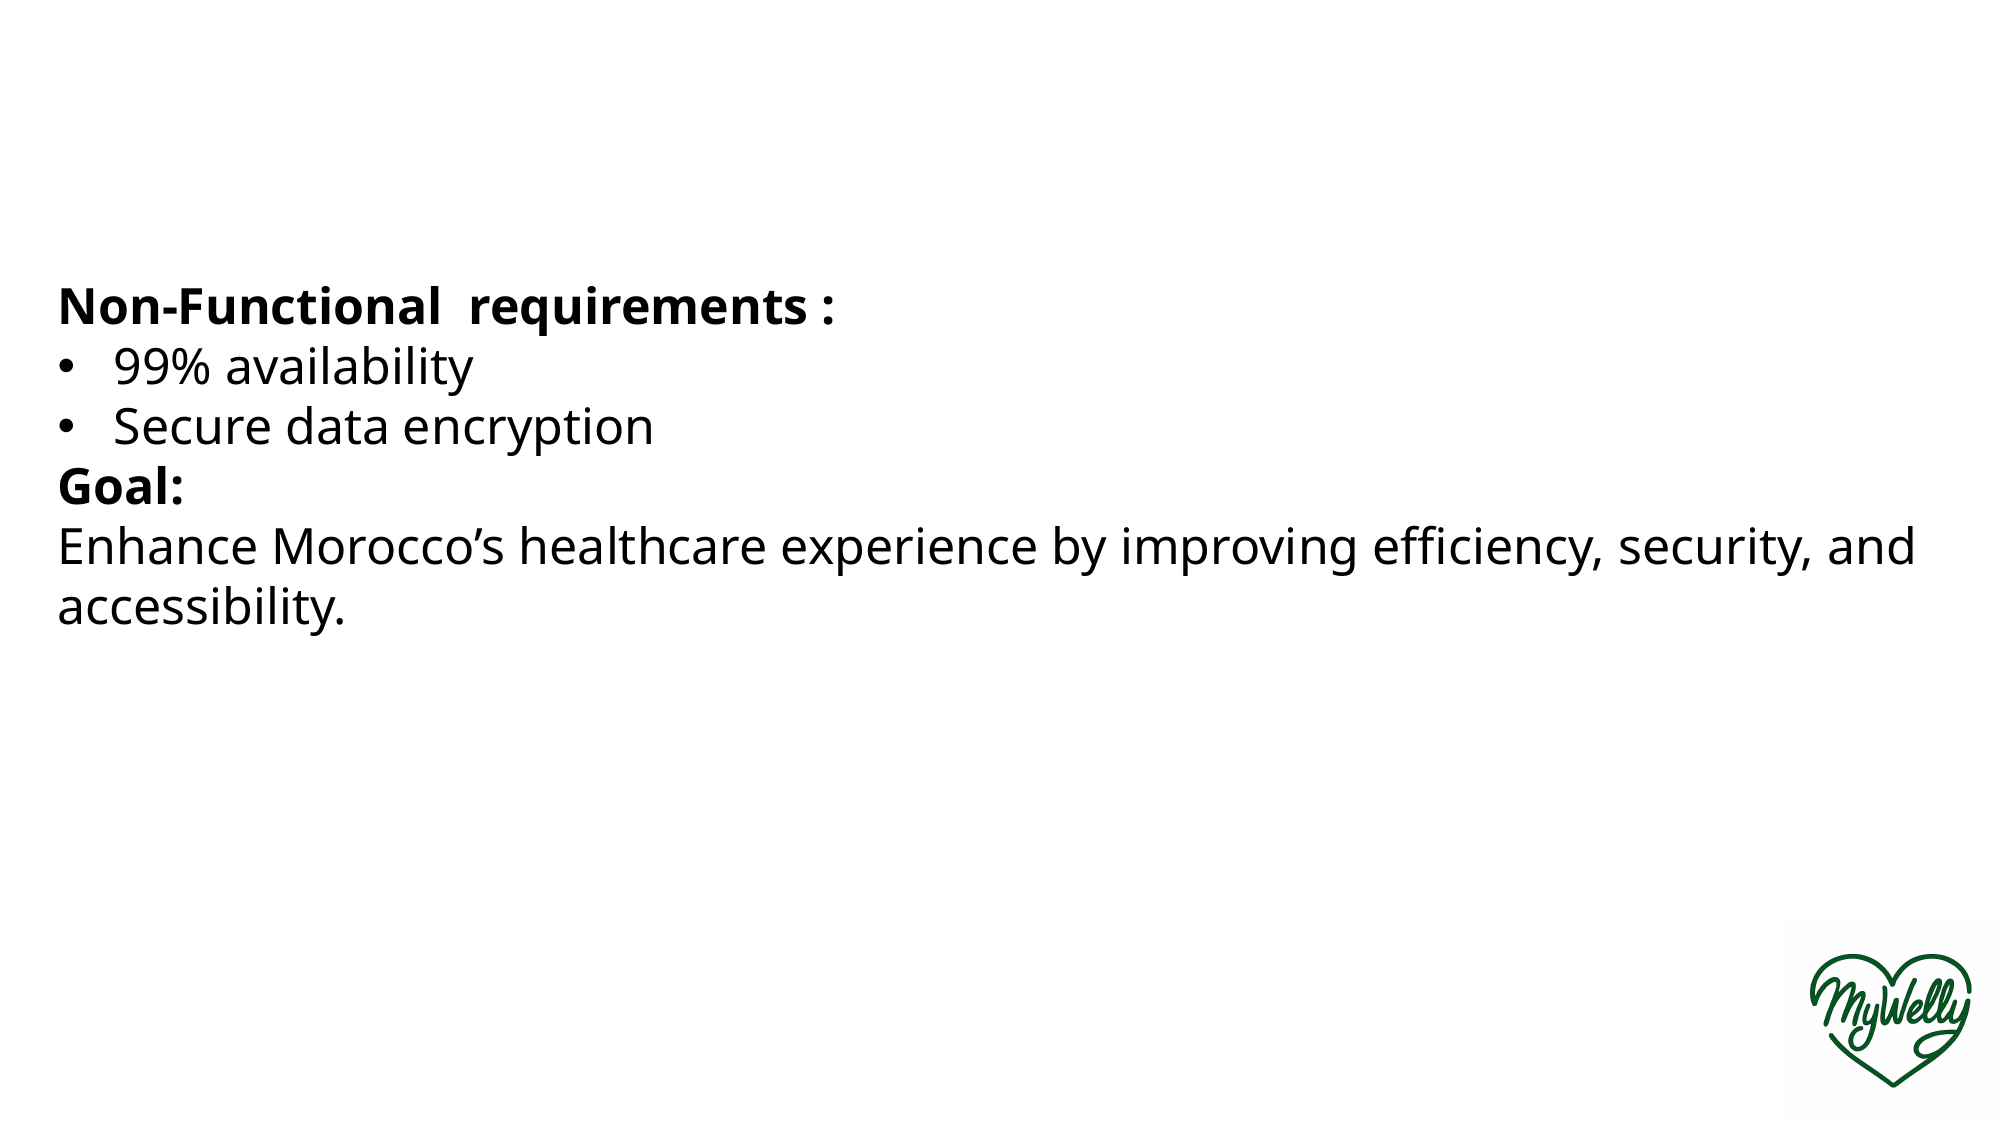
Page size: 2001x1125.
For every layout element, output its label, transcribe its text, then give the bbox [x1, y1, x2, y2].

picture [1782, 920, 2000, 1125]
text_box Non-Functional requirements : 99% availability Secure data encryption Goal: Enhance Morocco’s healthcare experience by improving efficiency, security, and accessibility. [42, 267, 2000, 768]
